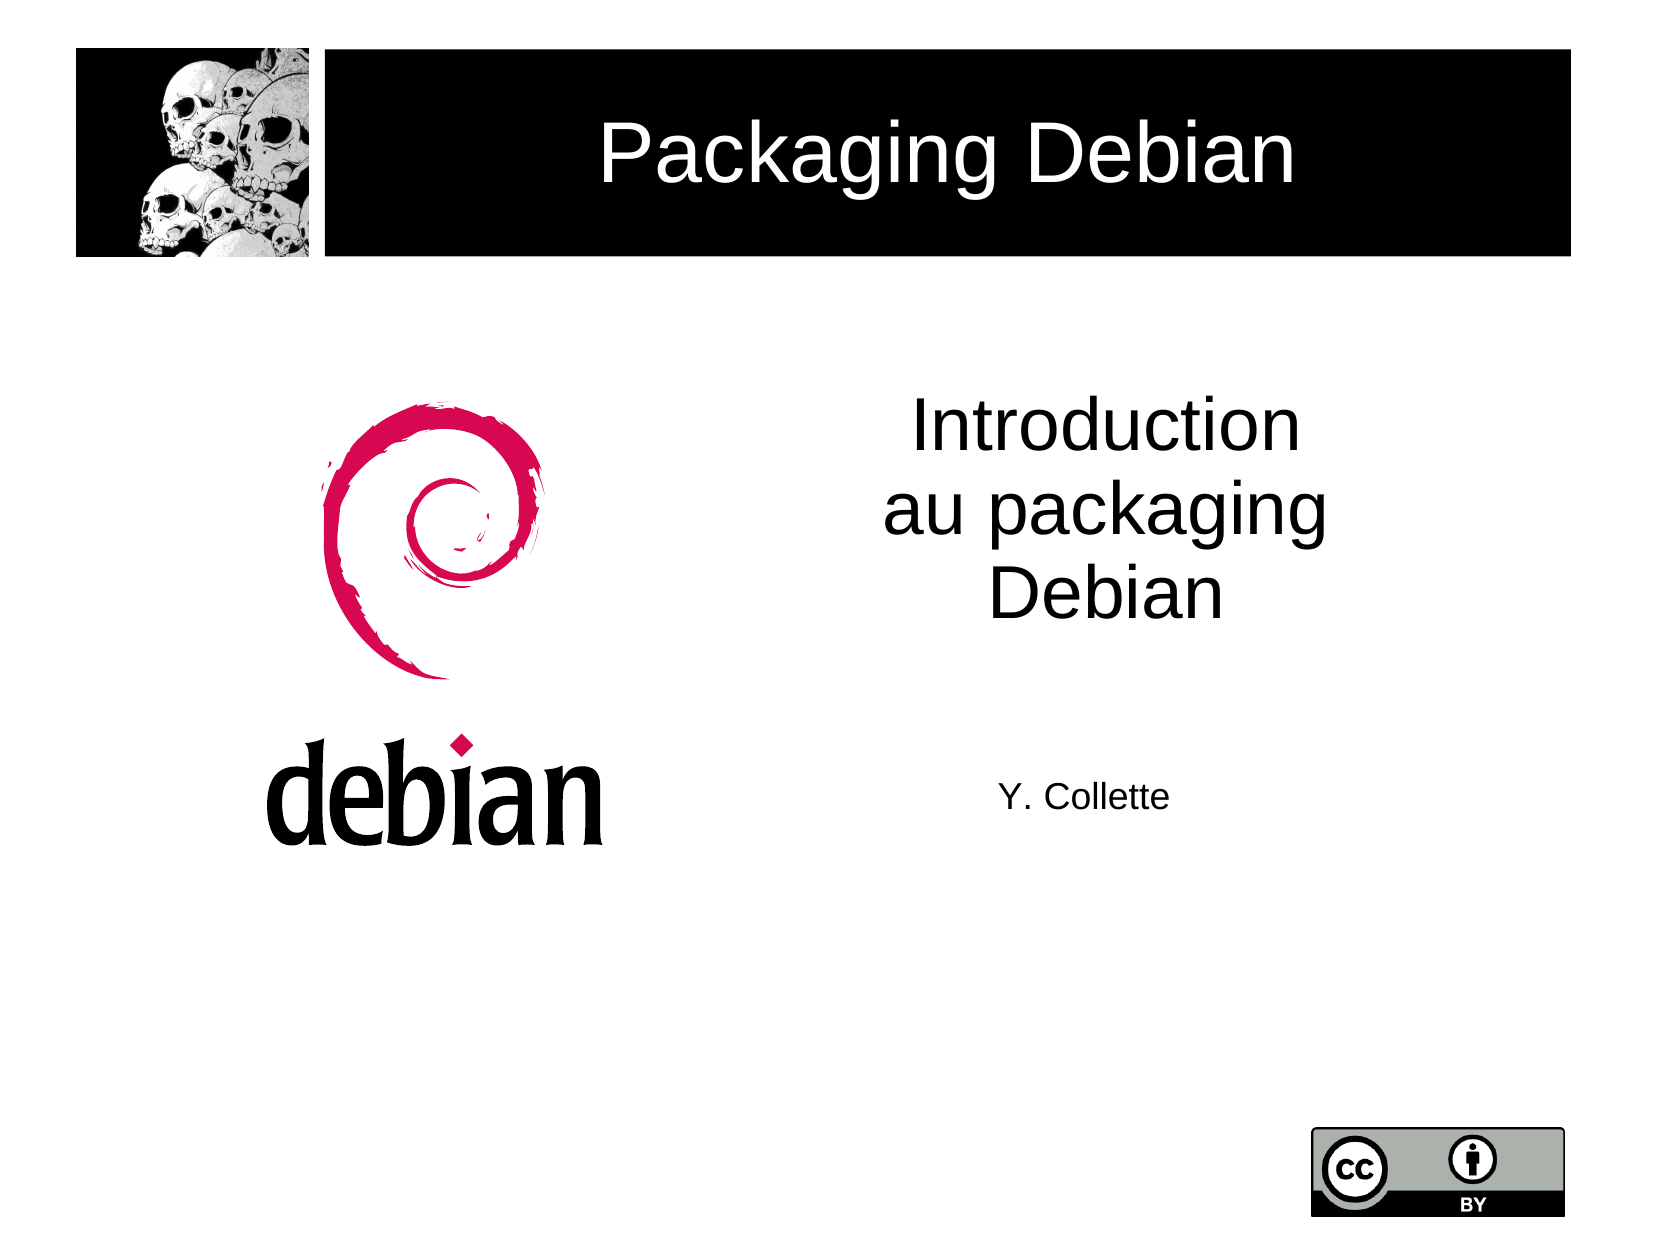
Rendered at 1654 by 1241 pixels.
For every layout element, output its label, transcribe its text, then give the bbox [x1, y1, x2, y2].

text_box Introduction au packaging Debian [862, 375, 1351, 642]
title Packaging Debian [324, 49, 1571, 257]
text_box Y. Collette [982, 768, 1208, 826]
picture [1311, 1127, 1565, 1217]
picture [76, 48, 309, 257]
picture [267, 401, 603, 846]
